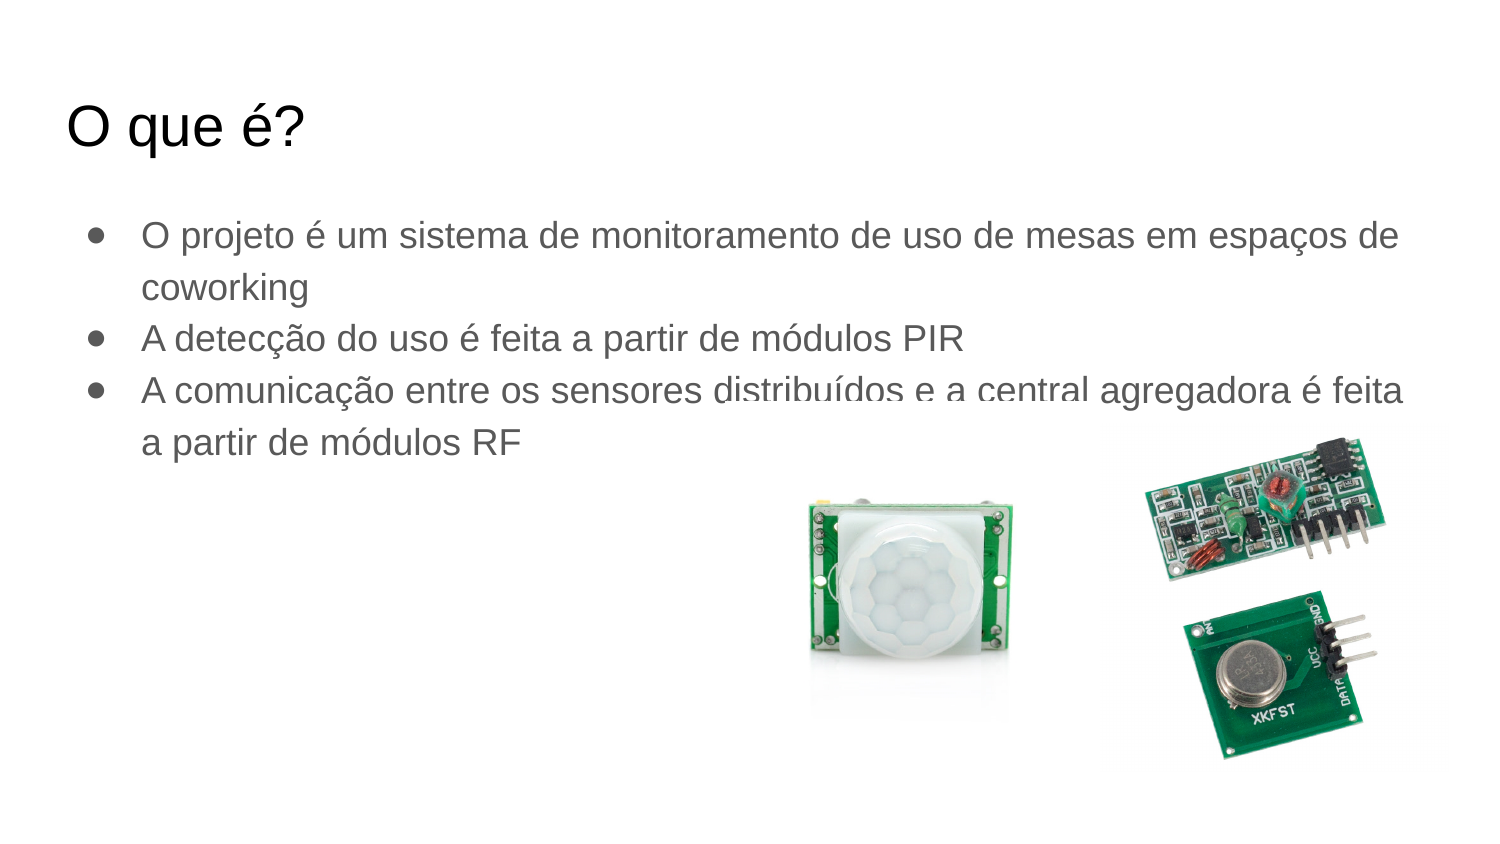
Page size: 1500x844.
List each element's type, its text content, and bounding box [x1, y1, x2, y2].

title O que é? [51, 72, 1449, 167]
list O projeto é um sistema de monitoramento de uso de mesas em espaços de coworking A detecção do uso é feita a partir de módulos PIR A comunicação entre os sensores distribuídos e a central agregadora é feita a partir de módulos RF [51, 189, 1449, 750]
picture [725, 401, 1449, 772]
